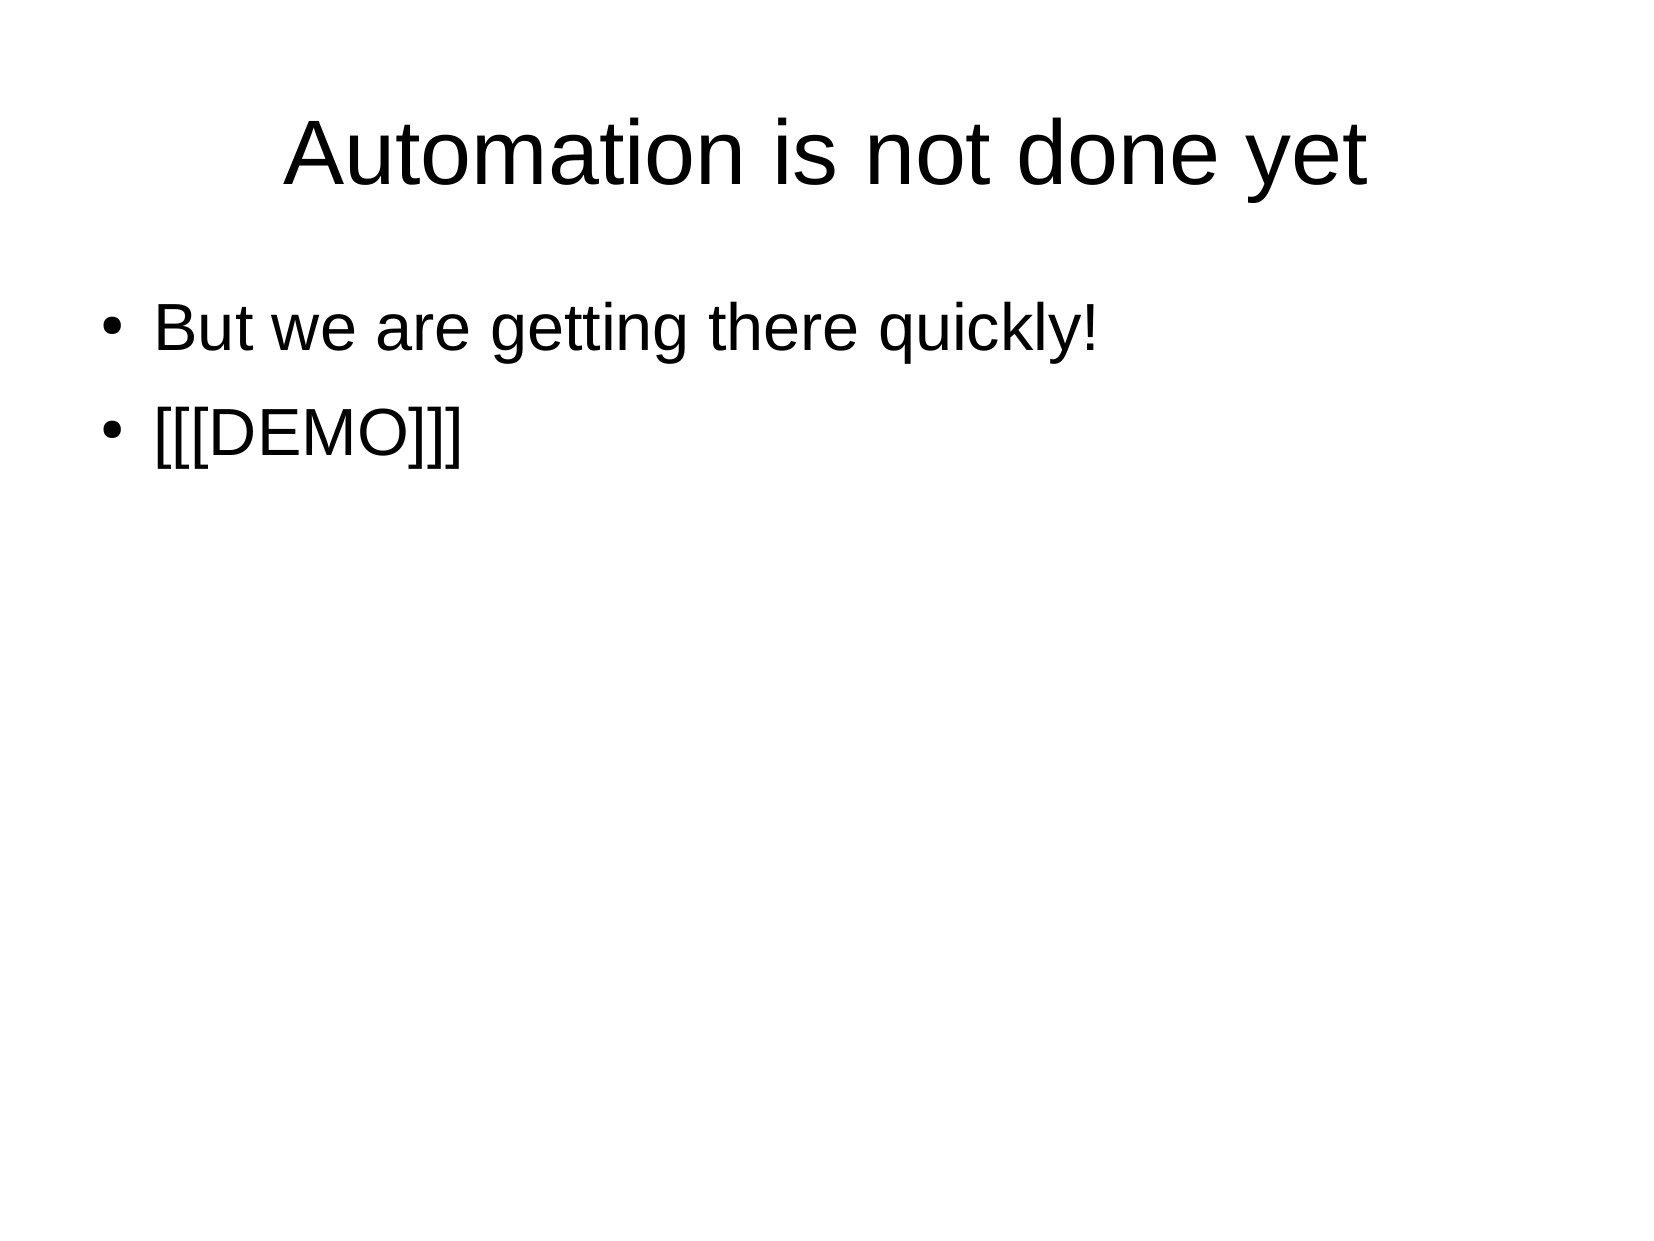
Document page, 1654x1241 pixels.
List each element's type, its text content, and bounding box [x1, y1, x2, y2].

list But we are getting there quickly! [[[DEMO]]] [82, 290, 1571, 1109]
title Automation is not done yet [82, 49, 1571, 257]
